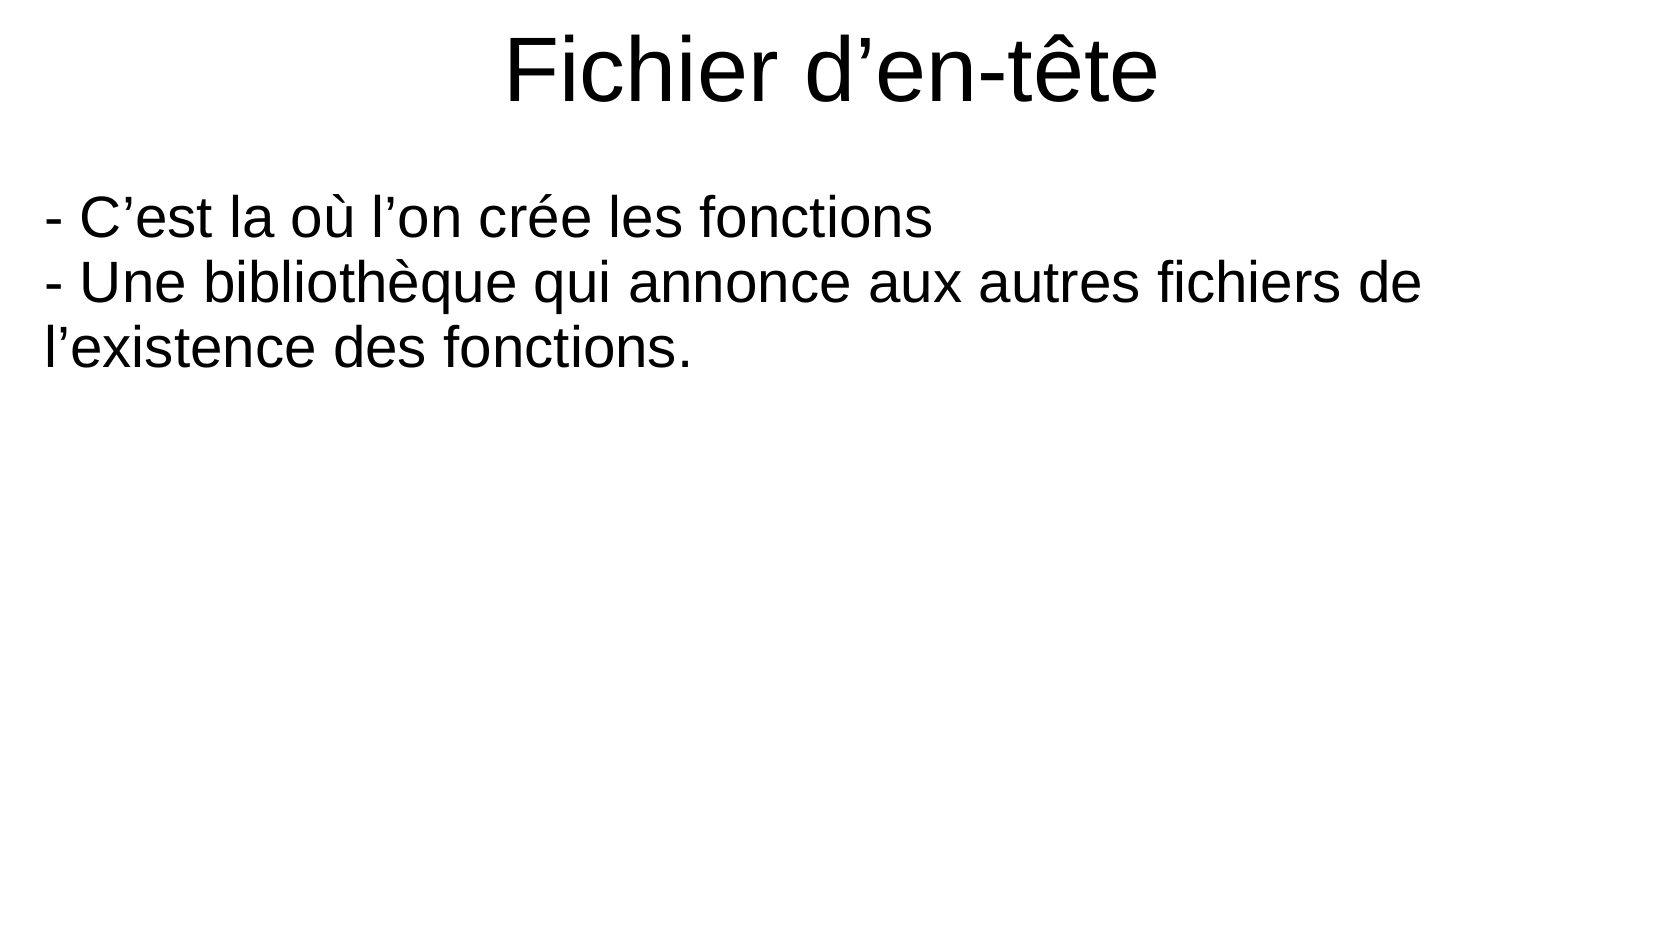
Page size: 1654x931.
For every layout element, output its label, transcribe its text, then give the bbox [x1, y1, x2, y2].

text_box - C’est la où l’on crée les fonctions - Une bibliothèque qui annonce aux autres fichiers de l’existence des fonctions. [29, 177, 1441, 388]
title Fichier d’en-tête [88, 0, 1577, 148]
